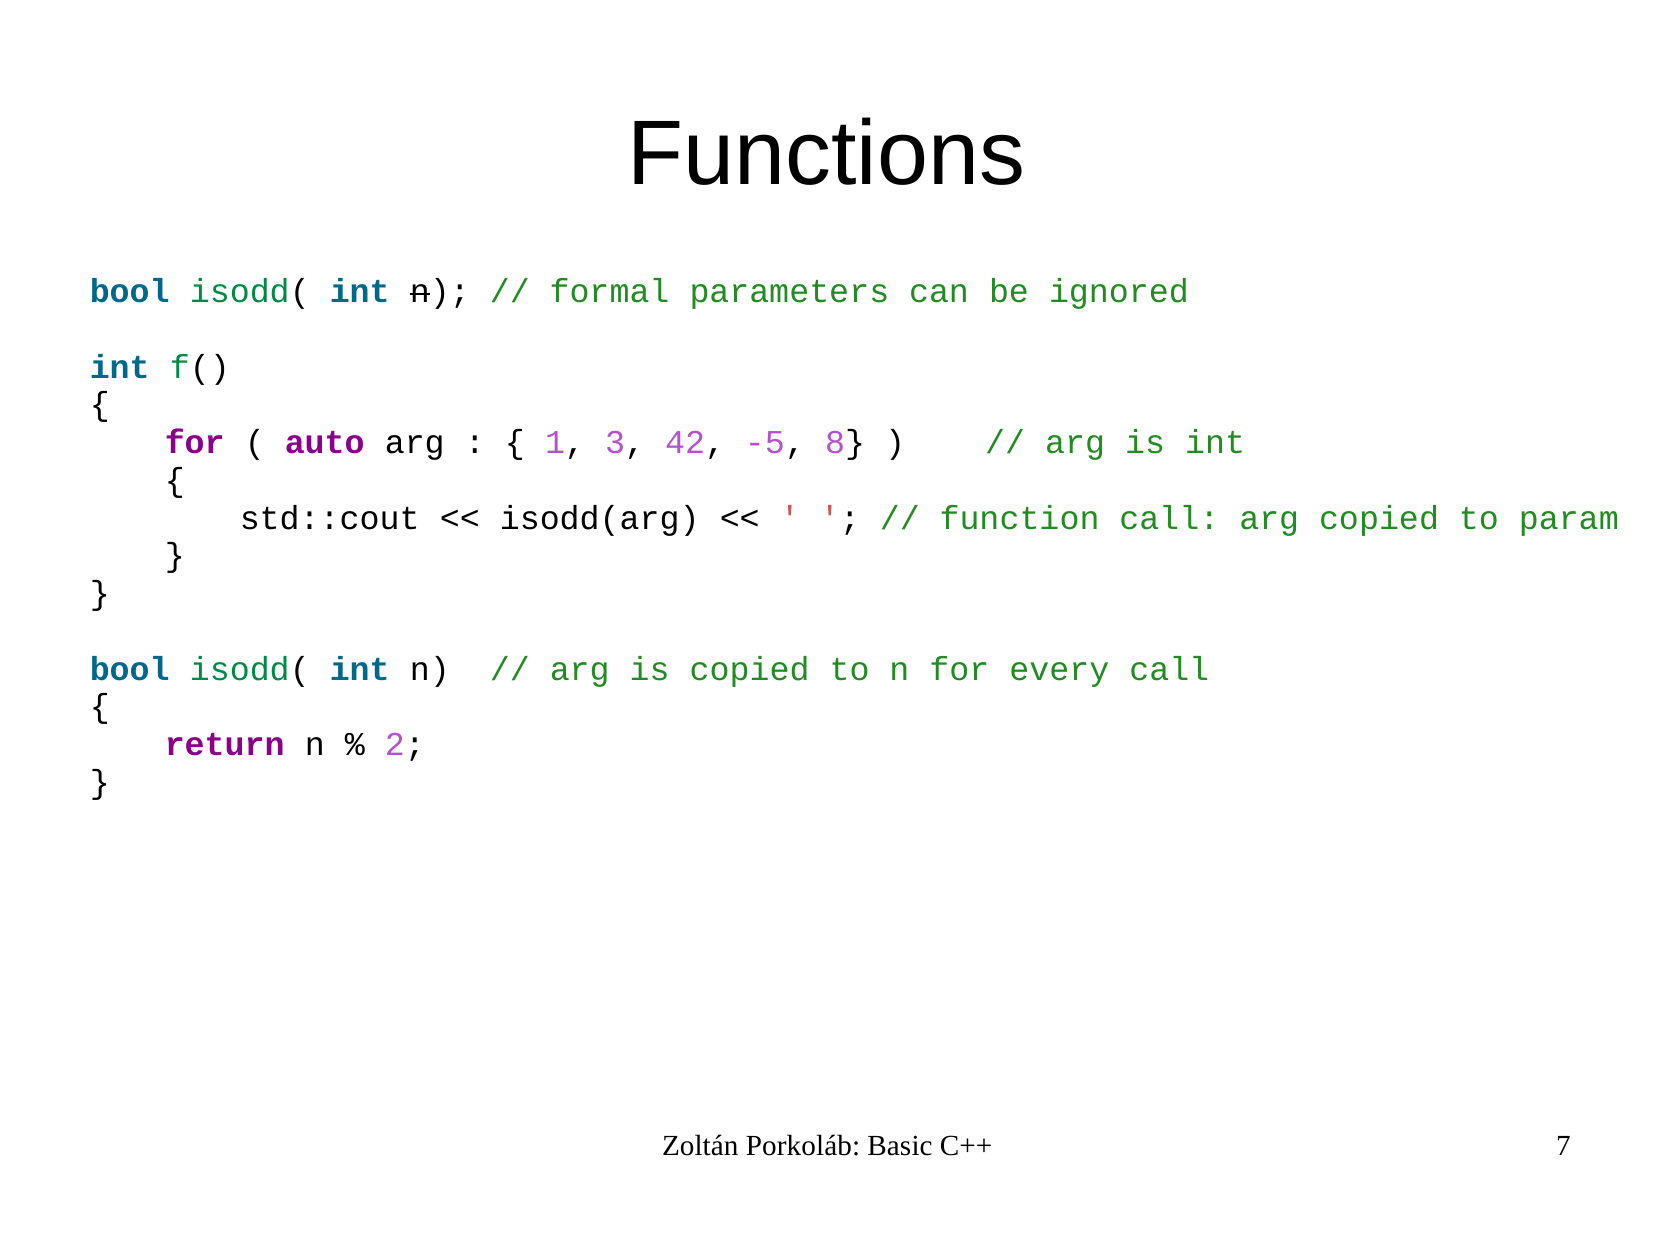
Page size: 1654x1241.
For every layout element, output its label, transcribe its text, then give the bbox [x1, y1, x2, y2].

text_box bool isodd( int n); // formal parameters can be ignored int f() { for ( auto arg : { 1, 3, 42, -5, 8} ) // arg is int { std::cout << isodd(arg) << ' '; // function call: arg copied to param } } bool isodd( int n) // arg is copied to n for every call { return n % 2; } [75, 225, 1654, 976]
title Functions [82, 49, 1571, 257]
